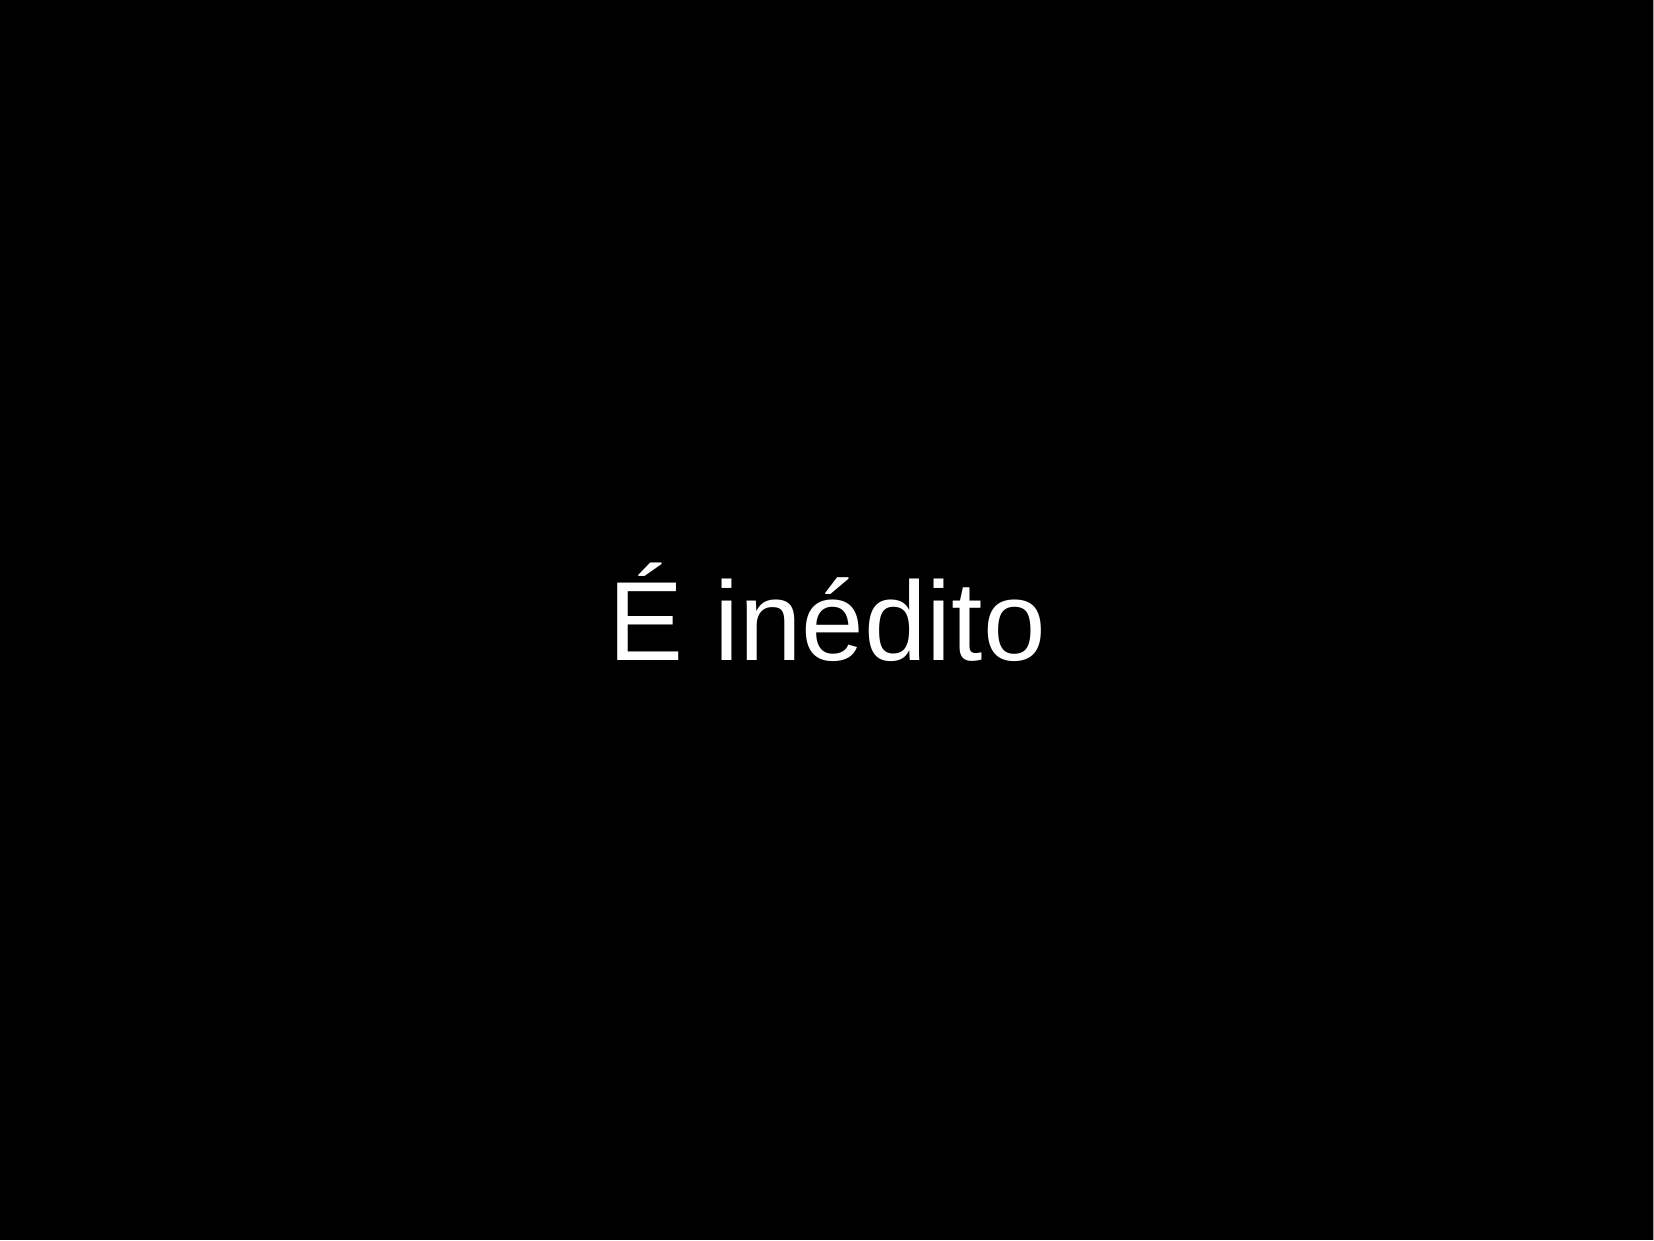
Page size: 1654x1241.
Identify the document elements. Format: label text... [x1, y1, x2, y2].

subtitle É inédito [82, 49, 1571, 1193]
